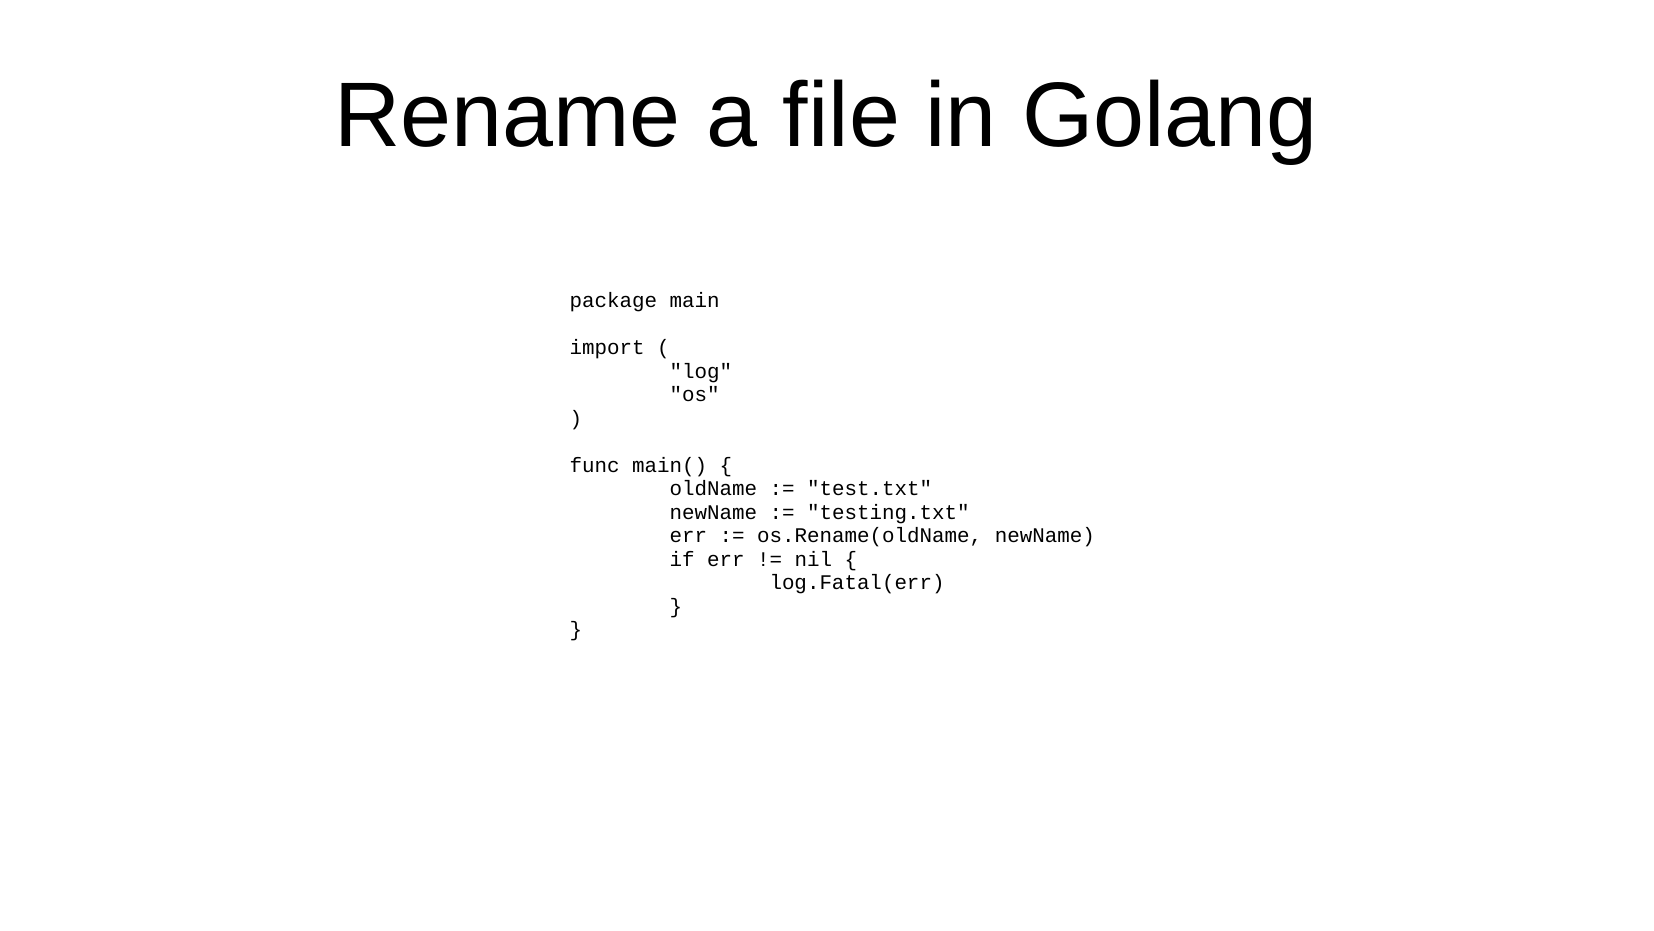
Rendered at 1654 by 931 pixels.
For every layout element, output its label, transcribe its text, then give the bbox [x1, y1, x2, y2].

title Rename a file in Golang [82, 37, 1571, 193]
text_box package main import ( "log" "os" ) func main() { oldName := "test.txt" newName := "testing.txt" err := os.Rename(oldName, newName) if err != nil { log.Fatal(err) } } [554, 283, 1110, 651]
